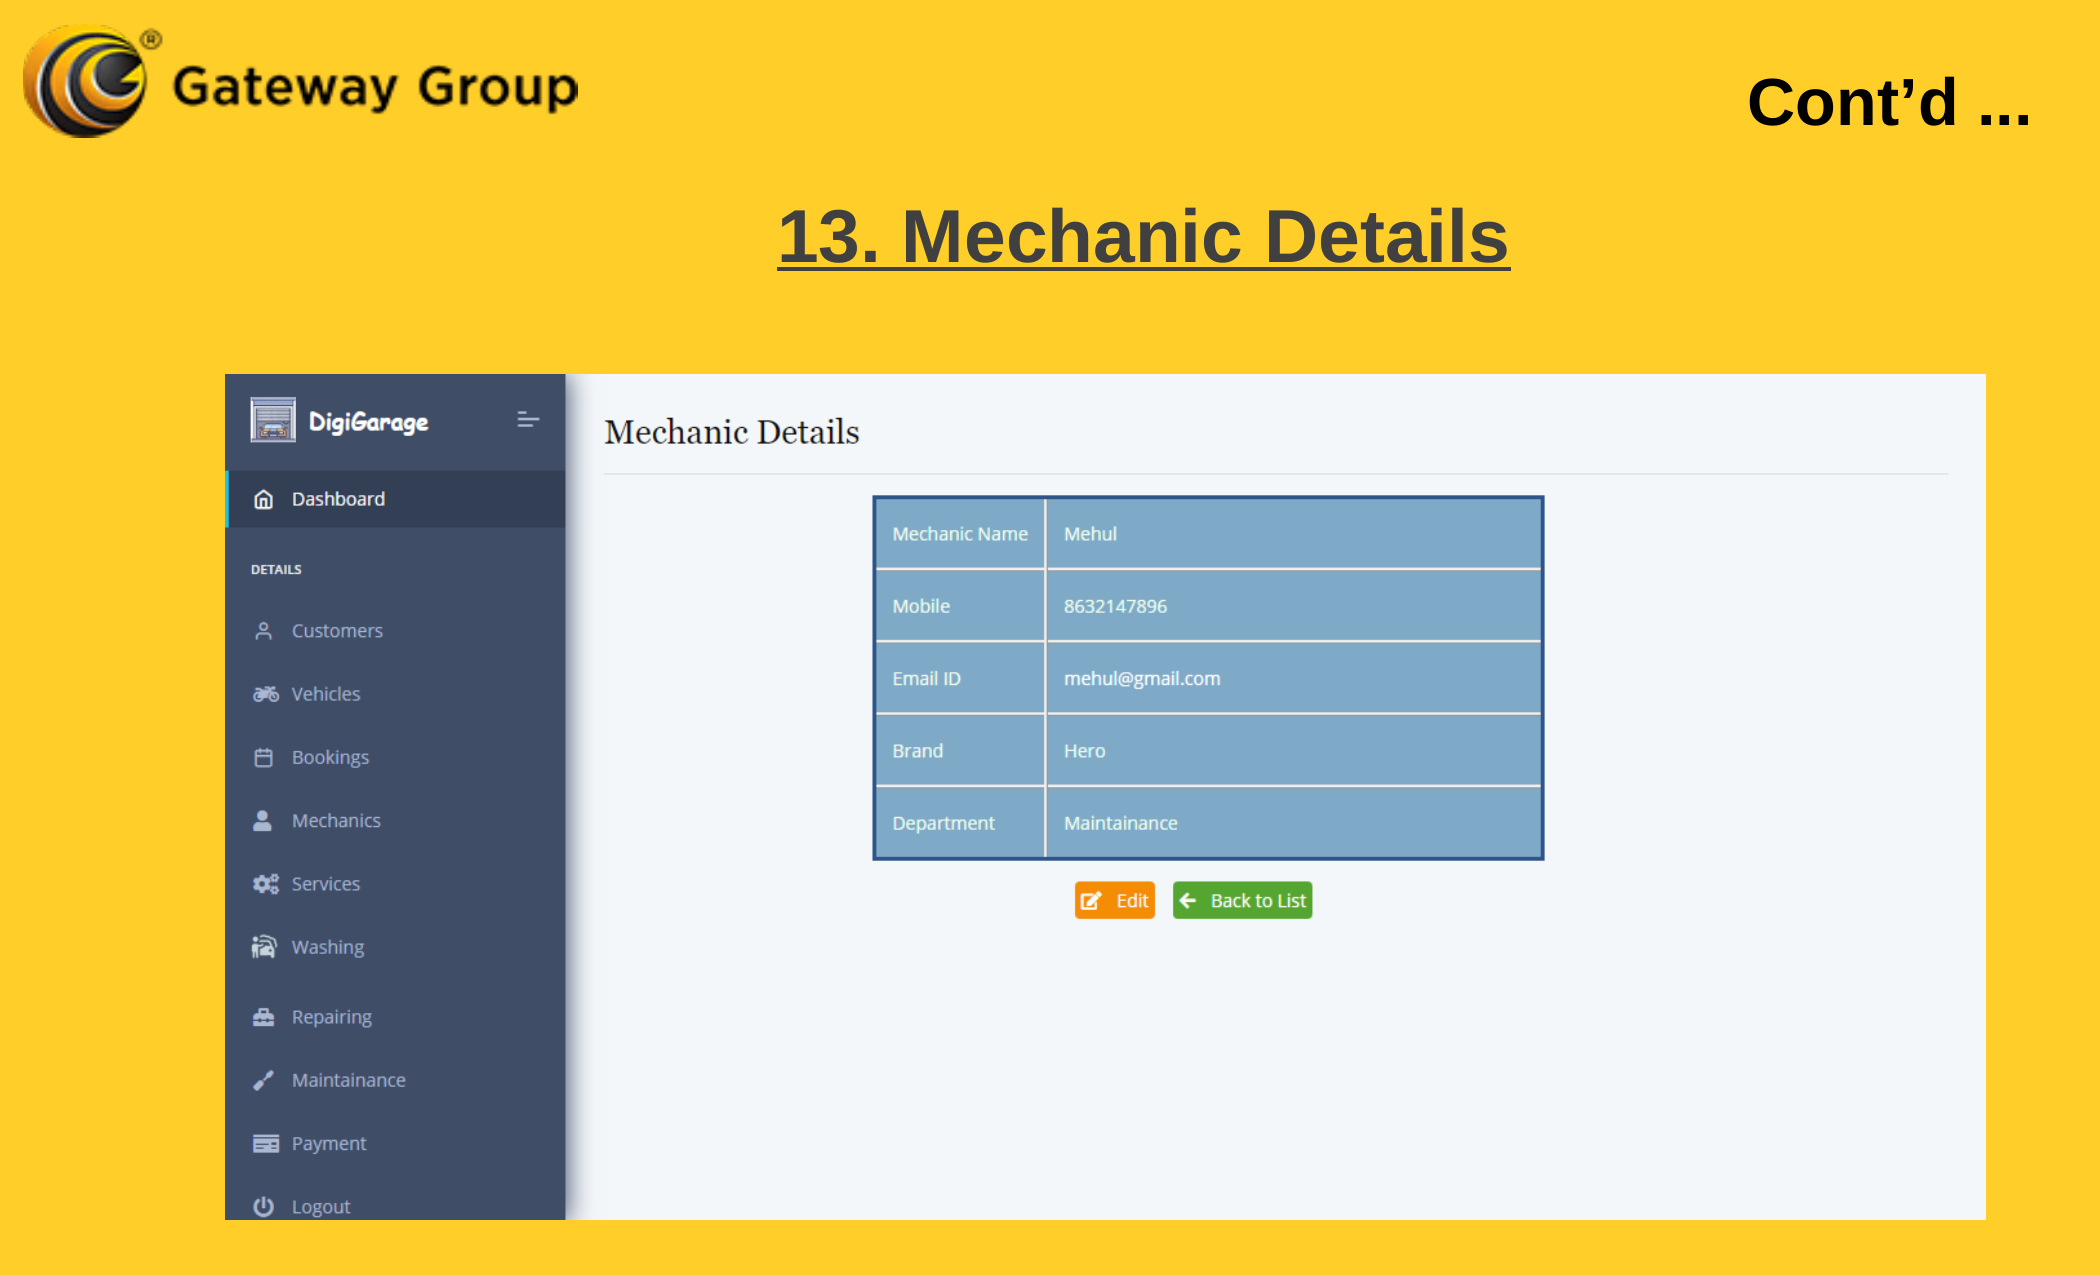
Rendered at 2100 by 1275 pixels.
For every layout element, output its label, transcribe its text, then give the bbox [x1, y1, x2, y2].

text_box Cont’d ... [1732, 57, 2063, 147]
text_box 13. Mechanic Details [750, 187, 1538, 371]
picture [23, 24, 578, 138]
picture [225, 374, 1986, 1220]
